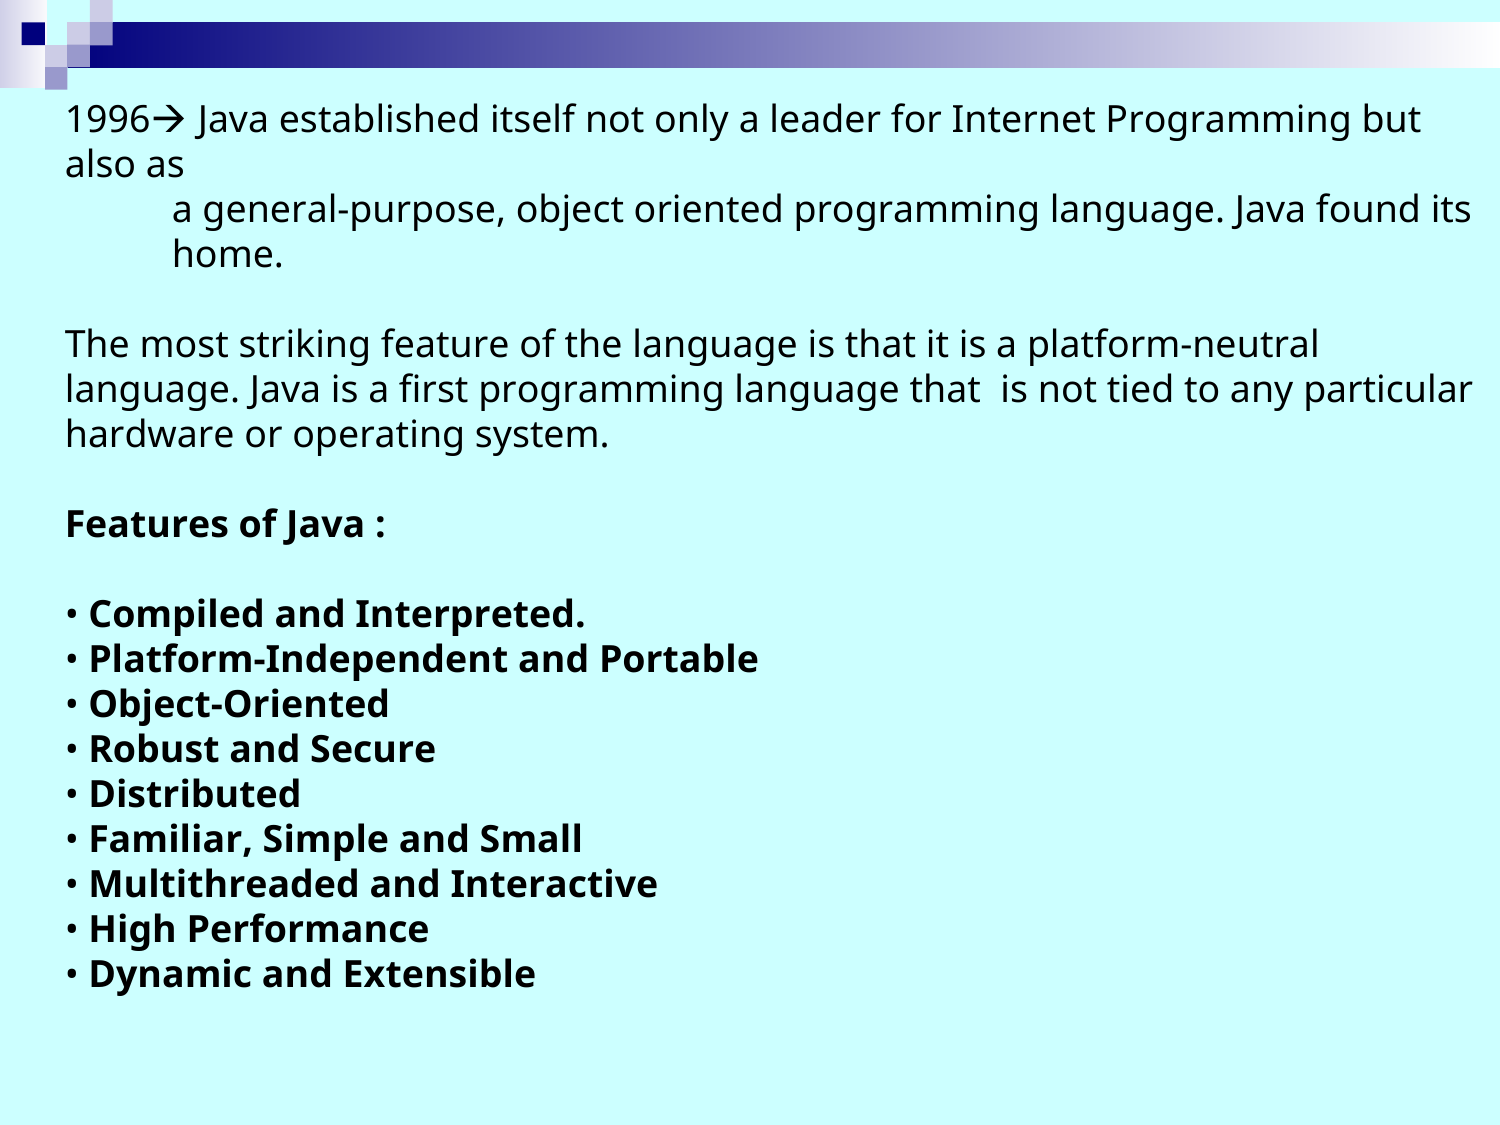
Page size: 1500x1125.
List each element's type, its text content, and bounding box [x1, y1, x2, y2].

text_box 1996 Java established itself not only a leader for Internet Programming but also as a general-purpose, object oriented programming language. Java found its home. The most striking feature of the language is that it is a platform-neutral language. Java is a first programming language that is not tied to any particular hardware or operating system. Features of Java : Compiled and Interpreted. Platform-Independent and Portable Object-Oriented Robust and Secure Distributed Familiar, Simple and Small Multithreaded and Interactive High Performance Dynamic and Extensible [49, 87, 1500, 1048]
